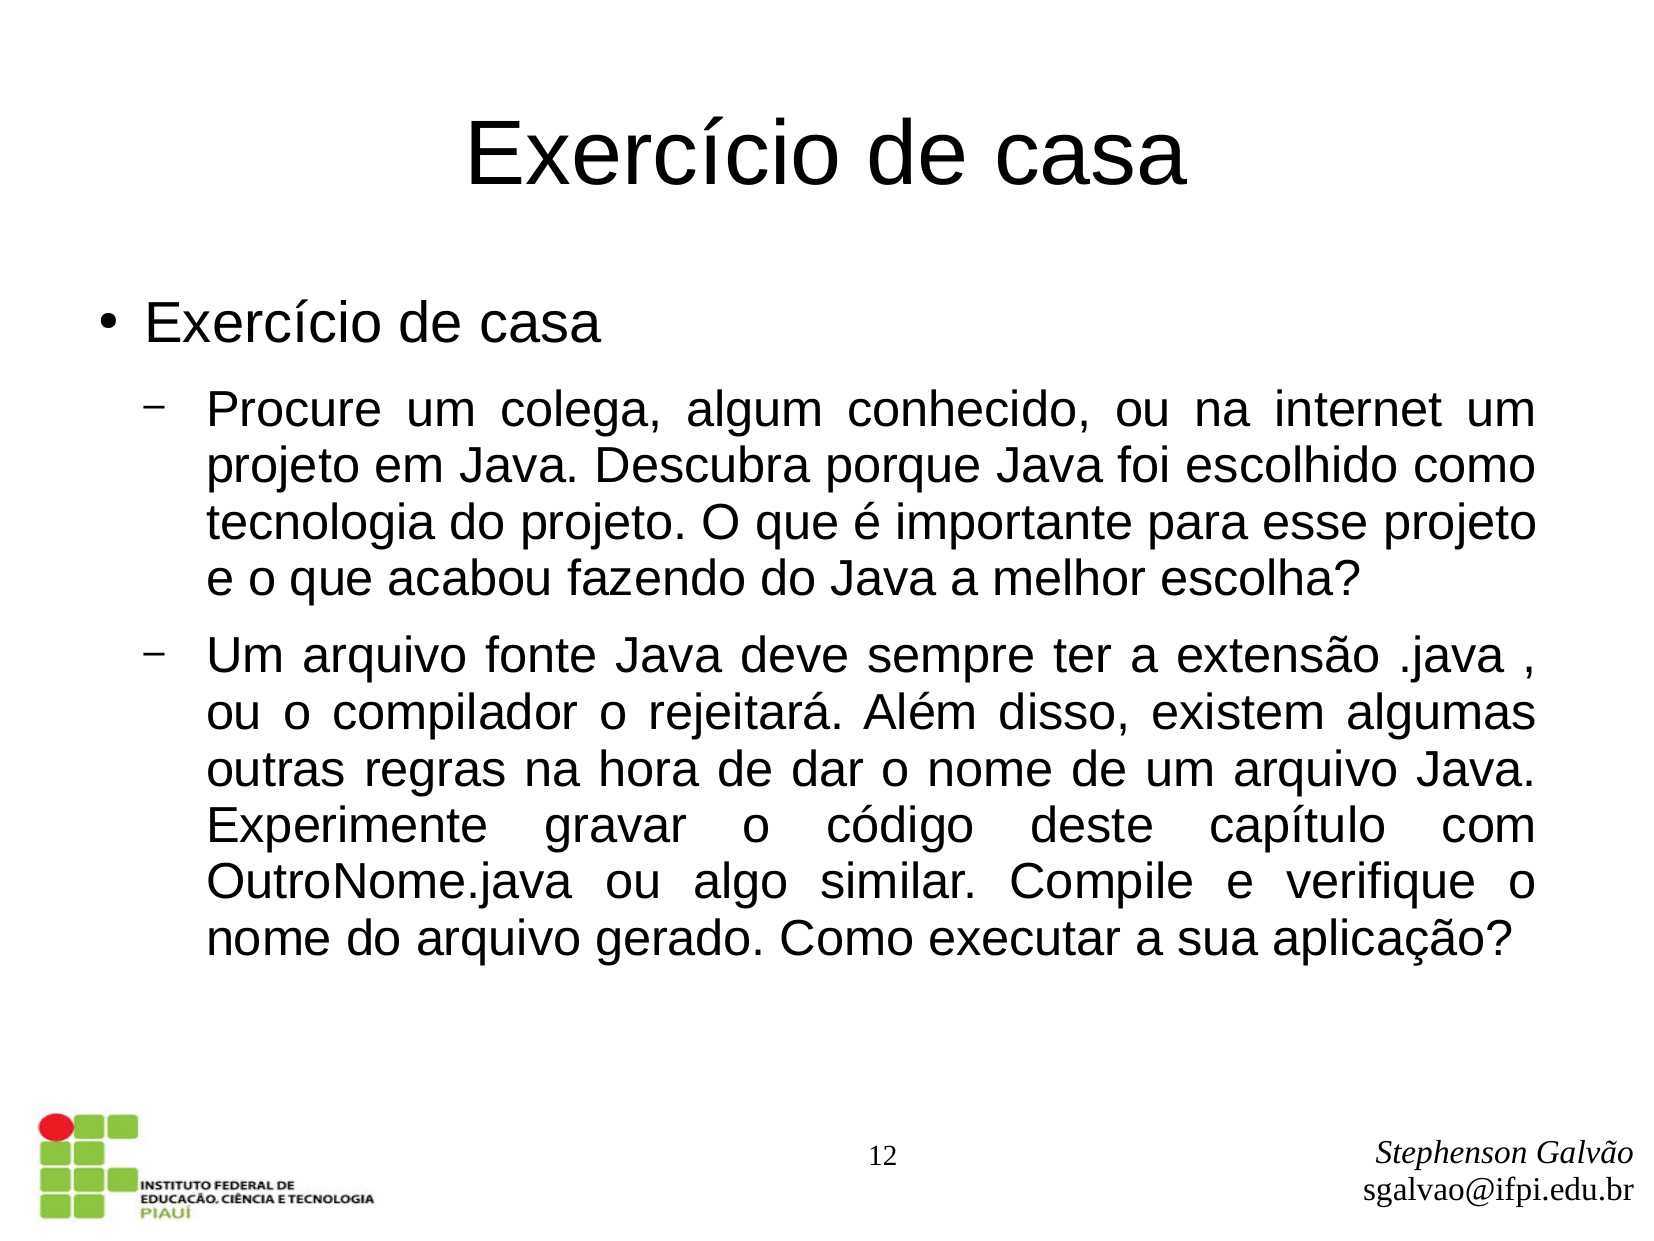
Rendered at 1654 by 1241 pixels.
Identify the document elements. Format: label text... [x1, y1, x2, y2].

picture [36, 1110, 378, 1229]
list Exercício de casa Procure um colega, algum conhecido, ou na internet um projeto em Java. Descubra porque Java foi escolhido como tecnologia do projeto. O que é importante para esse projeto e o que acabou fazendo do Java a melhor escolha? Um arquivo fonte Java deve sempre ter a extensão .java , ou o compilador o rejeitará. Além disso, existem algumas outras regras na hora de dar o nome de um arquivo Java. Experimente gravar o código deste capítulo com OutroNome.java ou algo similar. Compile e verifique o nome do arquivo gerado. Como executar a sua aplicação? [82, 290, 1538, 1010]
title Exercício de casa [82, 49, 1571, 257]
